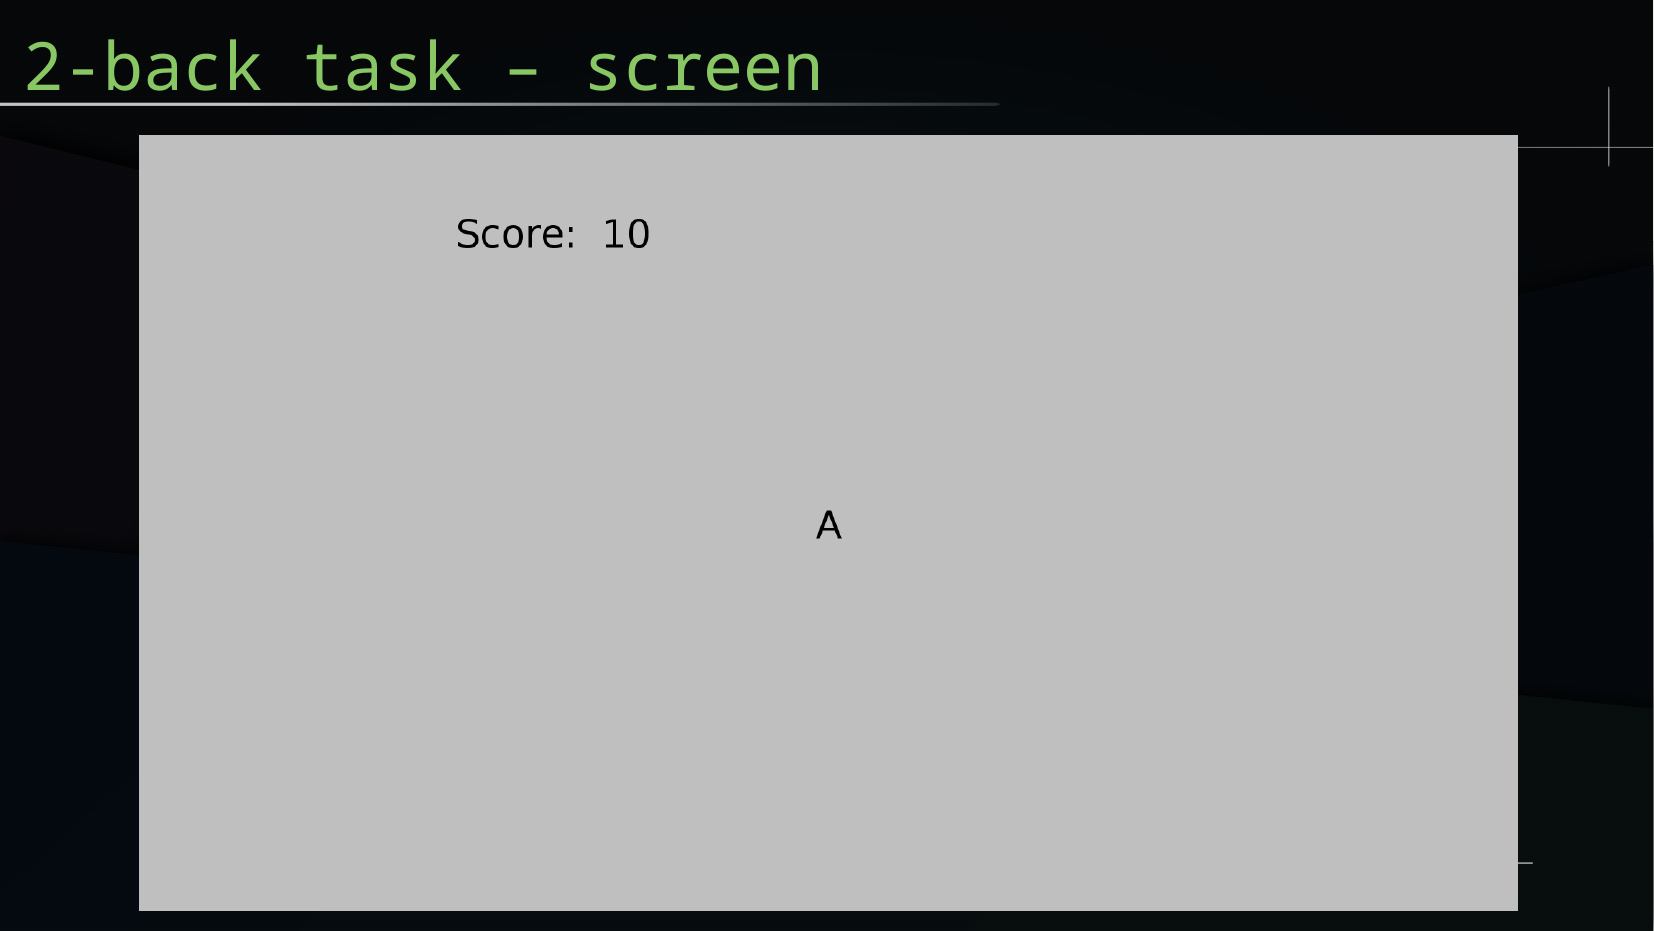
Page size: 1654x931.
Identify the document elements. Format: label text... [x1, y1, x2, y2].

picture [0, 0, 1654, 931]
title 2-back task – screen [23, 0, 1589, 140]
